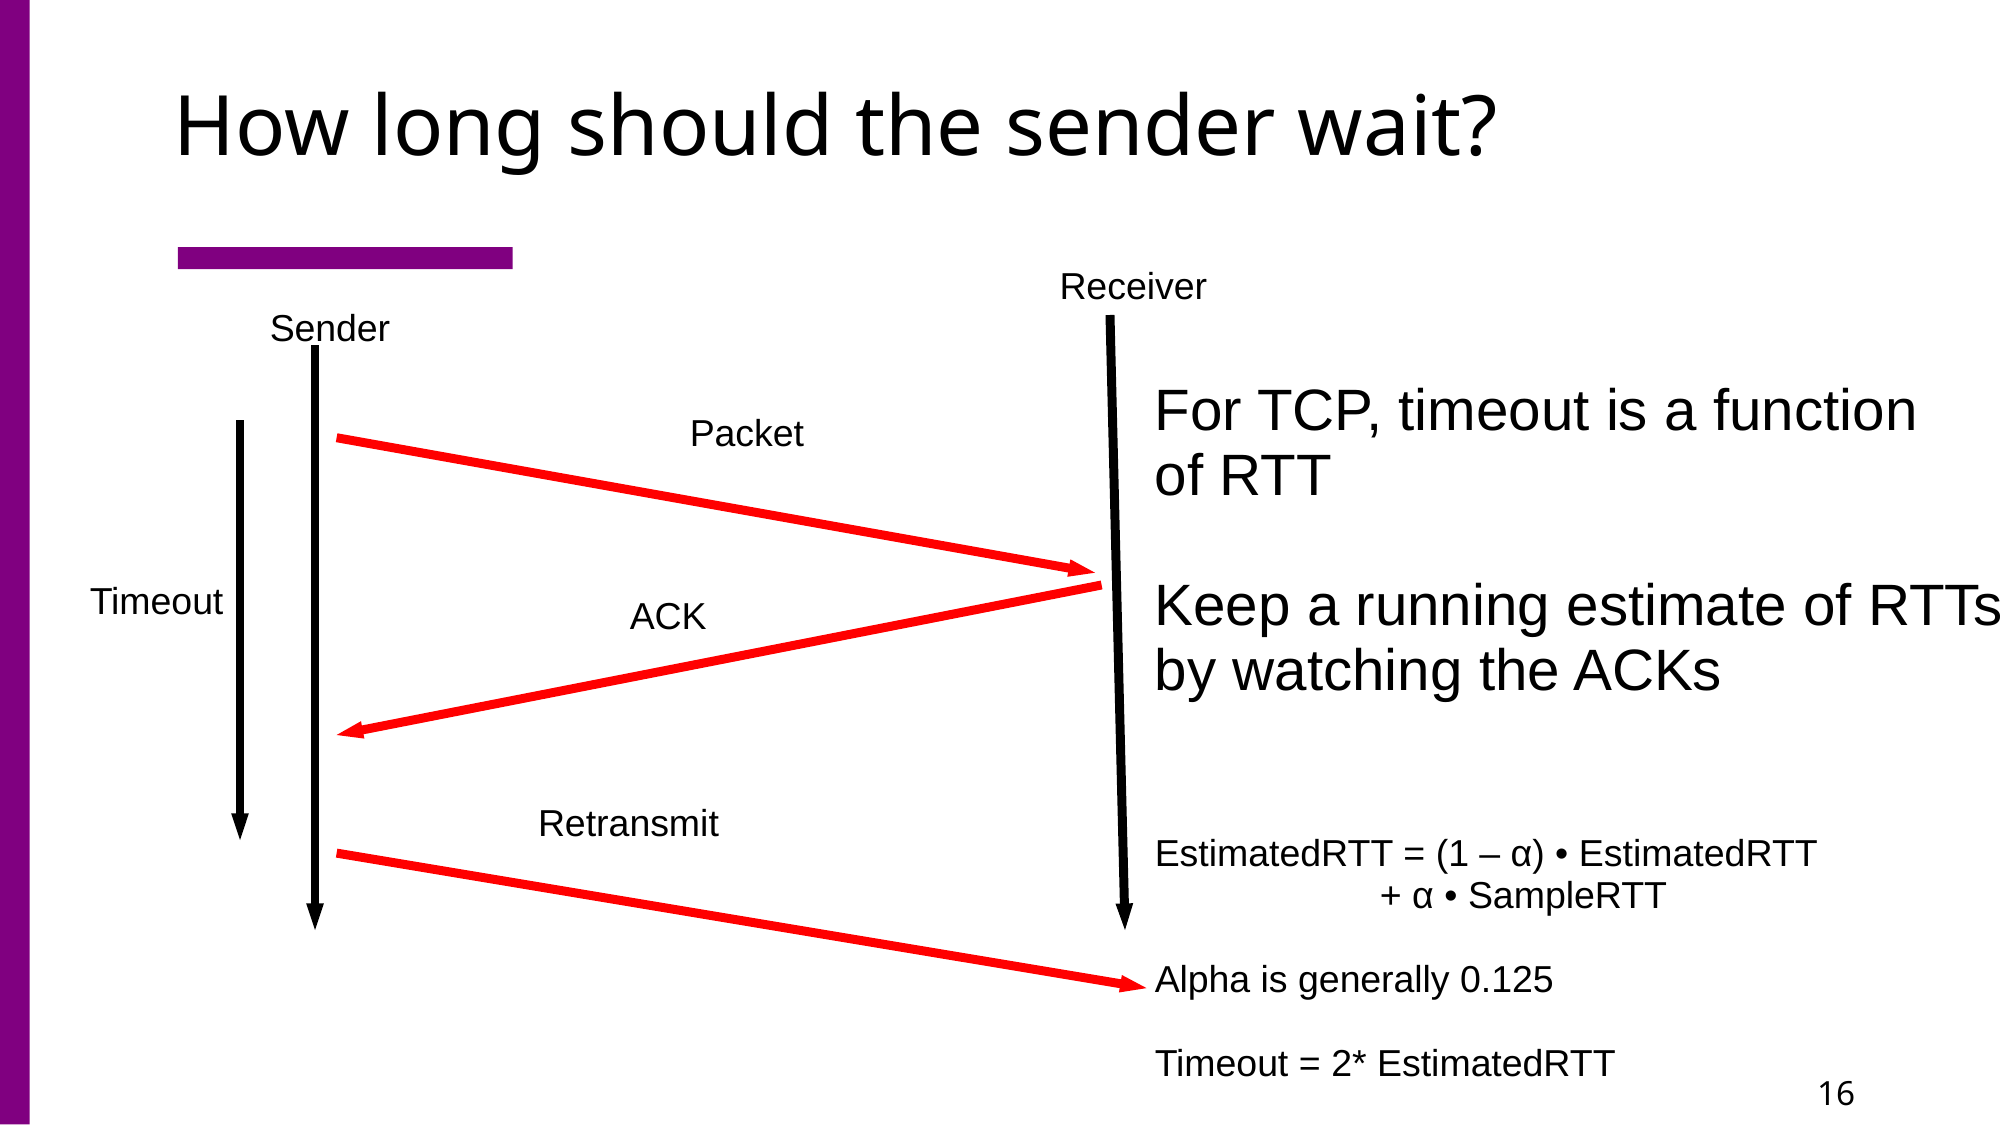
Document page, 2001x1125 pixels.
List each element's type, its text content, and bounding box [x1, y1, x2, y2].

text_box ACK [615, 588, 722, 646]
text_box Timeout [75, 573, 239, 631]
text_box For TCP, timeout is a function of RTT Keep a running estimate of RTTs by watching the ACKs EstimatedRTT = (1 – α) • EstimatedRTT + α • SampleRTT Alpha is generally 0.125 Timeout = 2* EstimatedRTT [1140, 370, 2000, 1125]
text_box Receiver [1044, 258, 1223, 315]
text_box Packet [675, 404, 820, 462]
text_box Sender [255, 299, 406, 357]
text_box Retransmit [523, 795, 735, 852]
title How long should the sender wait? [123, 24, 1936, 180]
